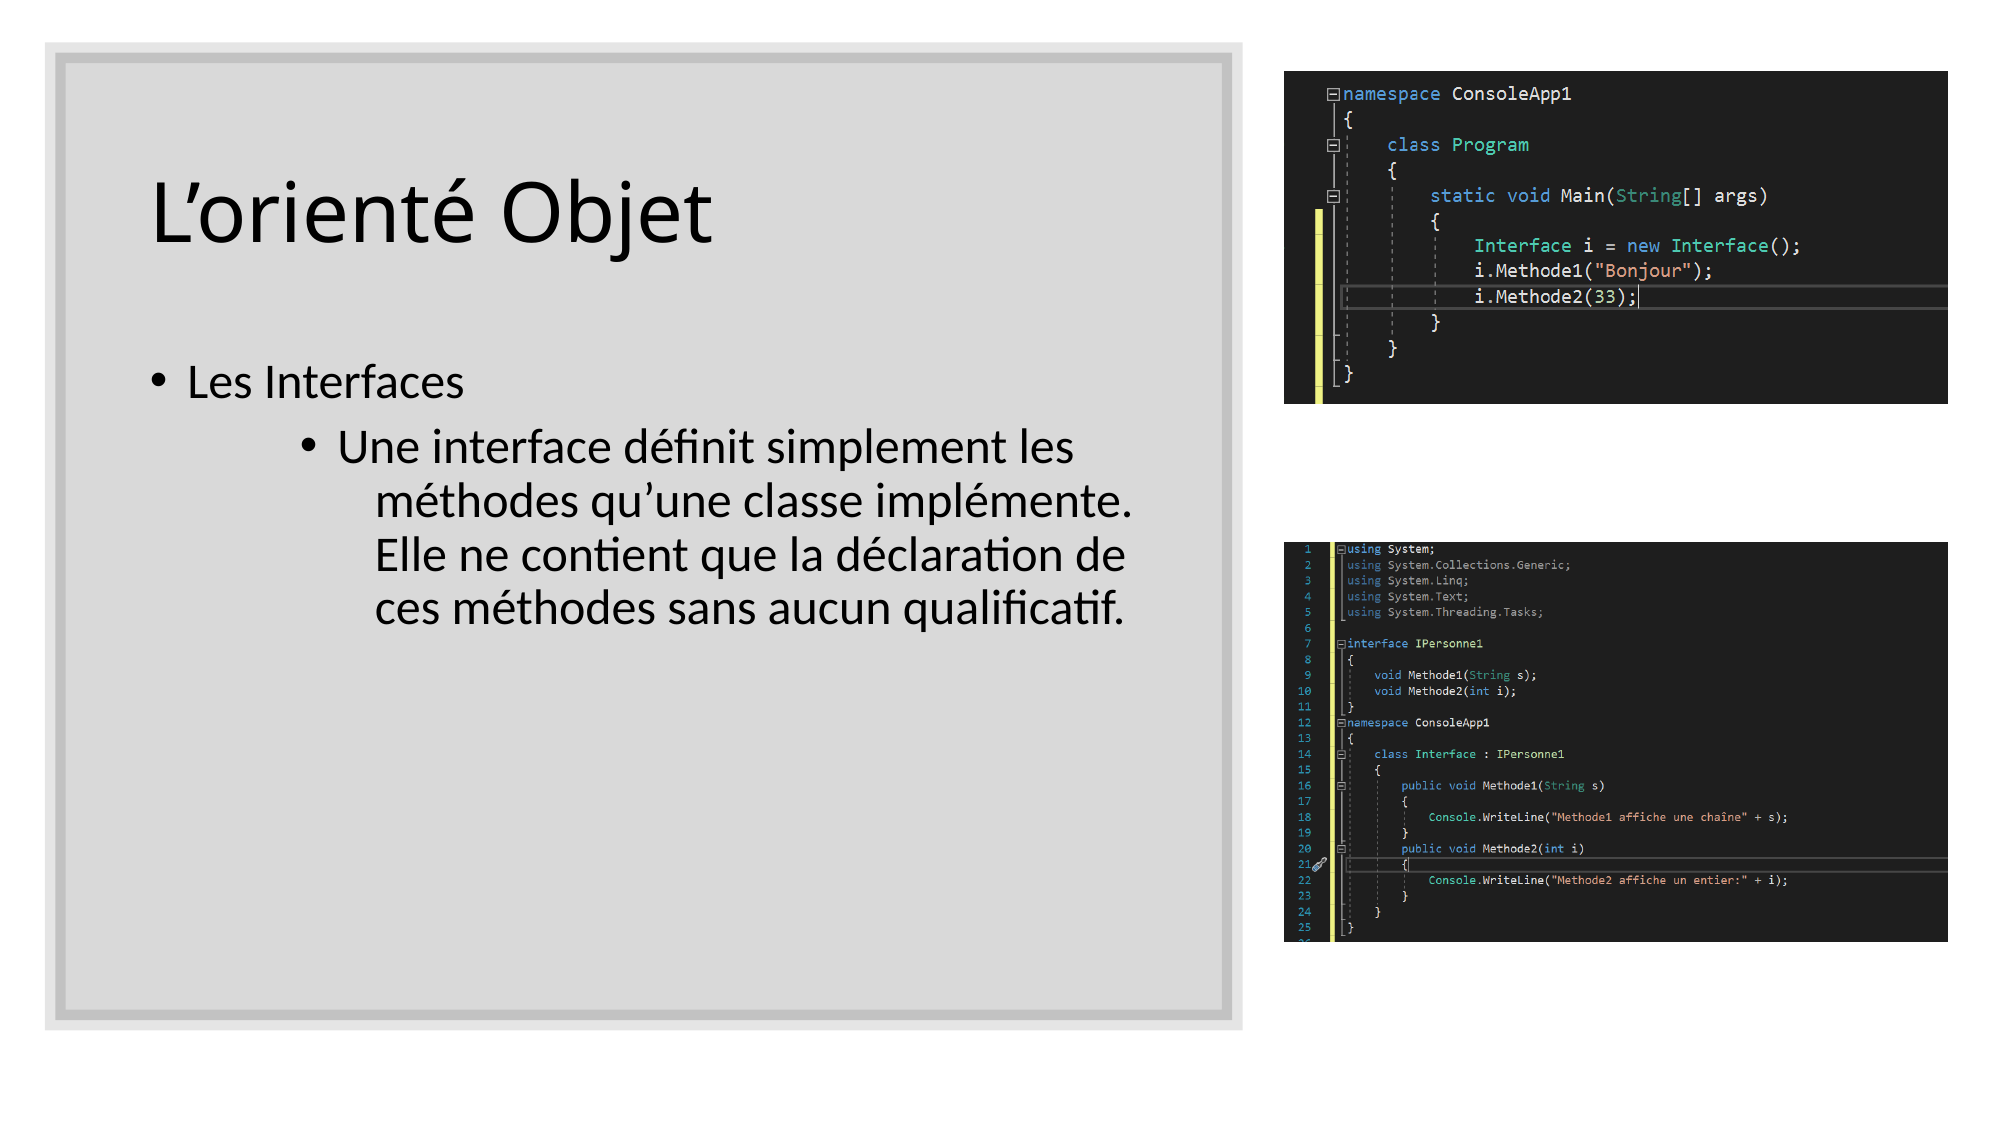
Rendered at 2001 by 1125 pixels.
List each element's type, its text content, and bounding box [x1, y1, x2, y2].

title L’orienté Objet [134, 105, 1153, 326]
picture [1284, 71, 1948, 404]
text_box [55, 53, 1232, 1020]
list Les Interfaces Une interface définit simplement les méthodes qu’une classe implémente. Elle ne contient que la déclaration de ces méthodes sans aucun qualificatif. [134, 348, 1153, 944]
picture [1284, 542, 1948, 942]
